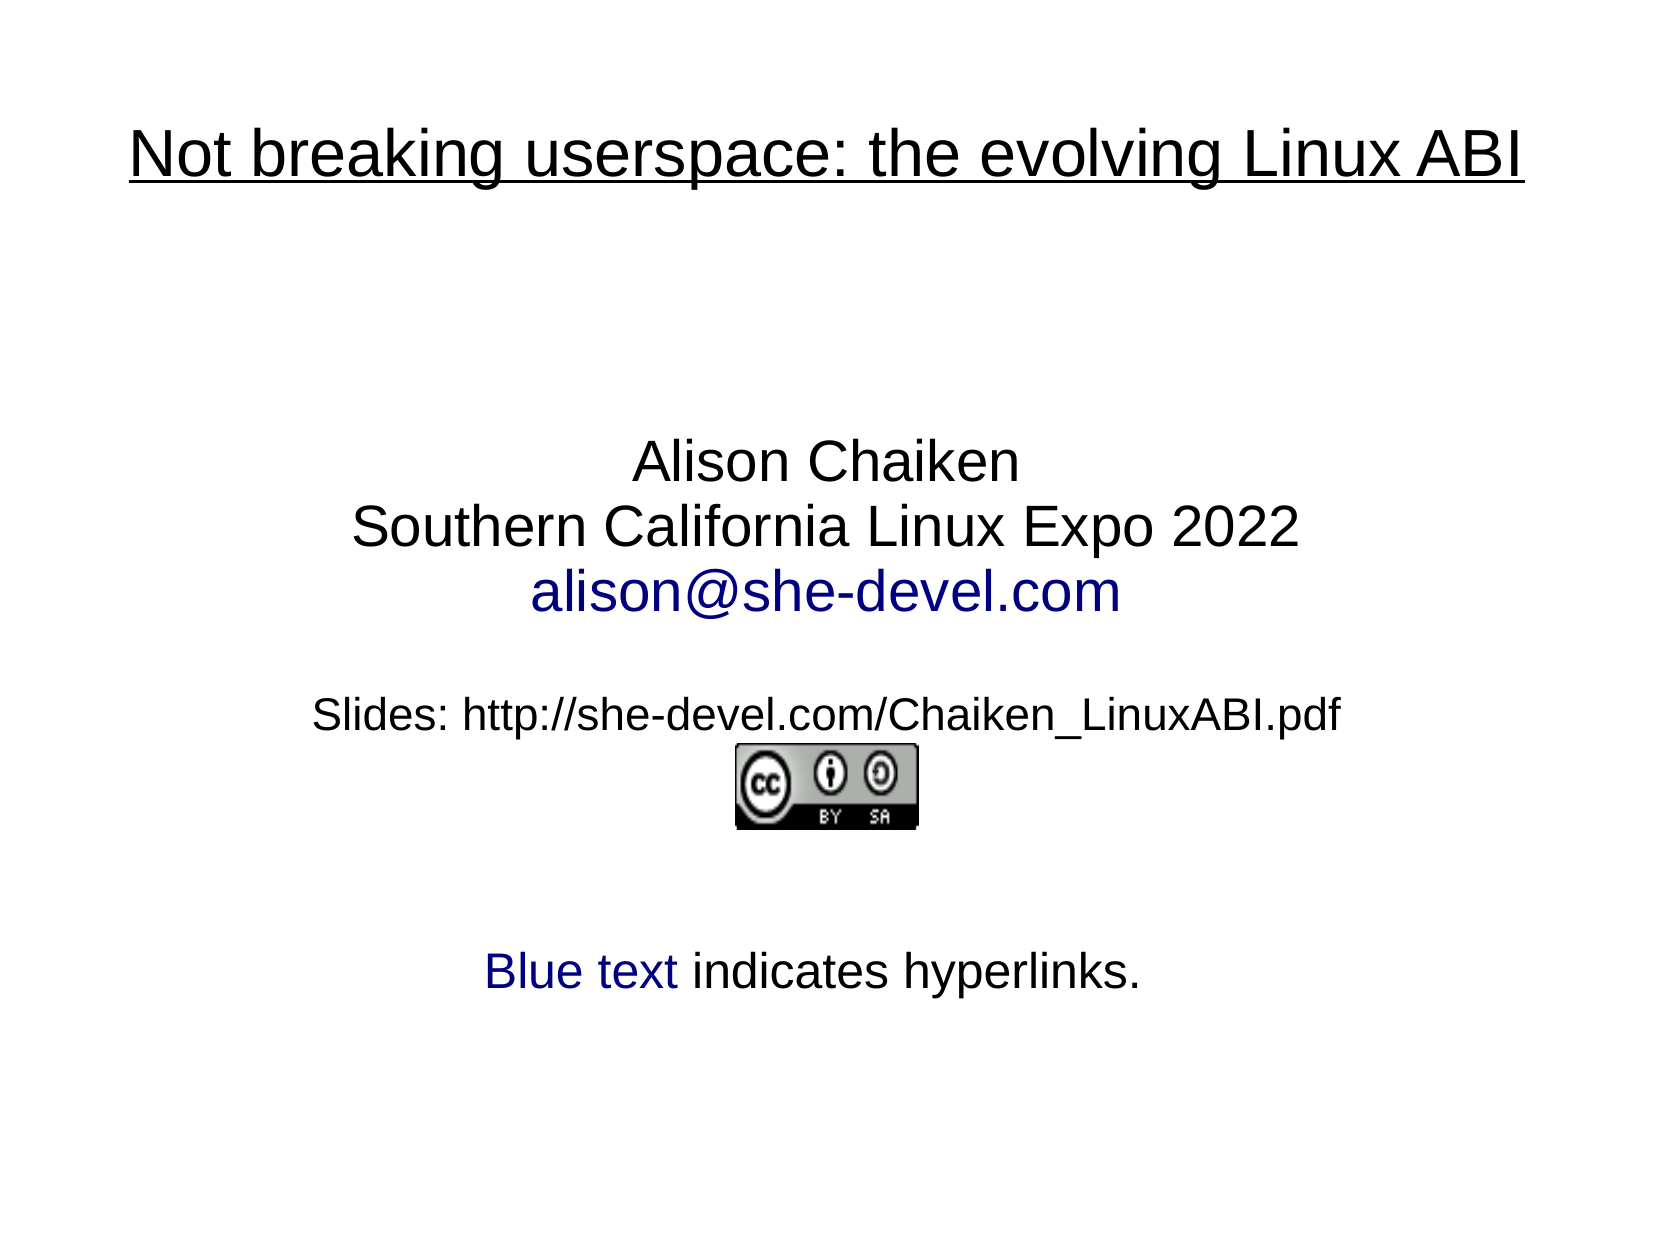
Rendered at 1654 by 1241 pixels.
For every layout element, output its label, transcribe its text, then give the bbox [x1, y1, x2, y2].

title Not breaking userspace: the evolving Linux ABI [82, 49, 1571, 257]
subtitle Alison Chaiken Southern California Linux Expo 2022 alison@she-devel.com Slides: http://she-devel.com/Chaiken_LinuxABI.pdf [82, 290, 1571, 1010]
text_box Blue text indicates hyperlinks. [469, 936, 1180, 1012]
picture [735, 743, 919, 830]
